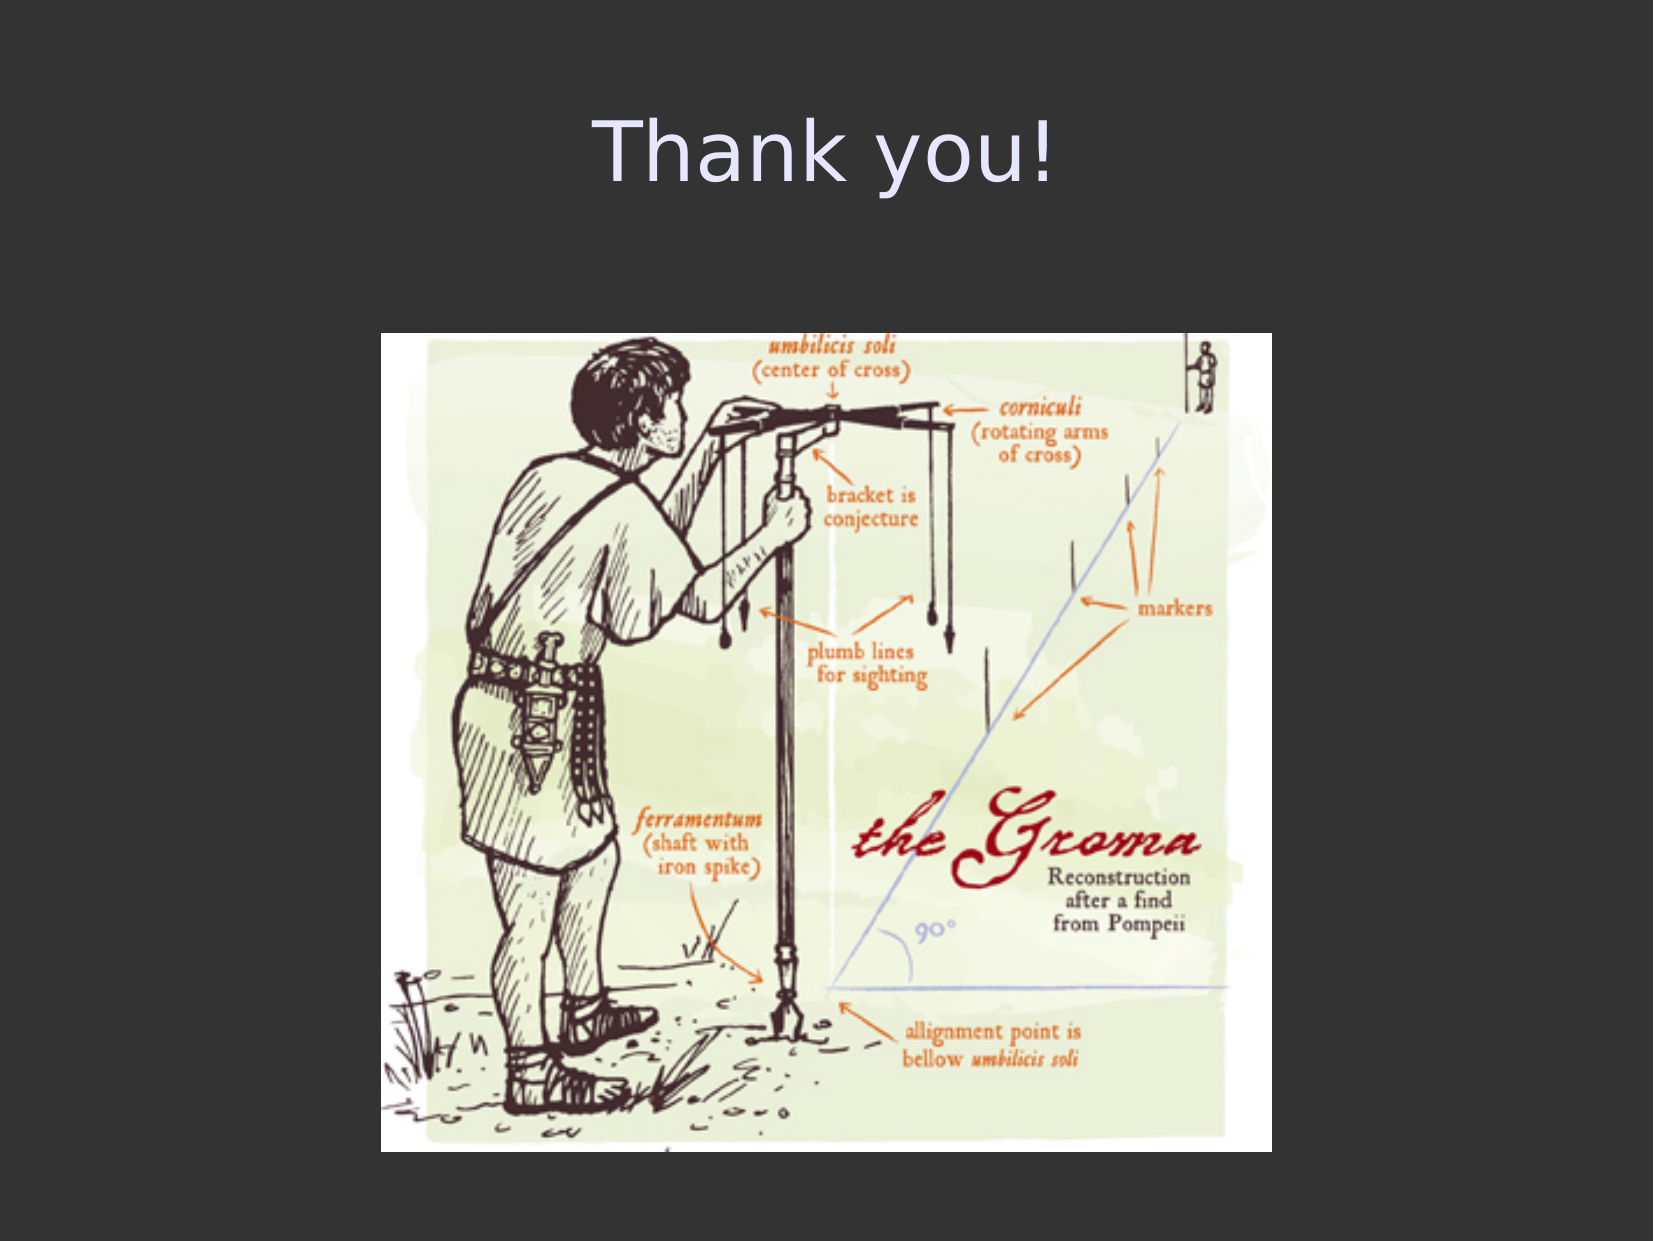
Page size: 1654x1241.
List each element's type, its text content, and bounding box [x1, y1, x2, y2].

title Thank you! [82, 49, 1571, 257]
picture [381, 333, 1272, 1152]
